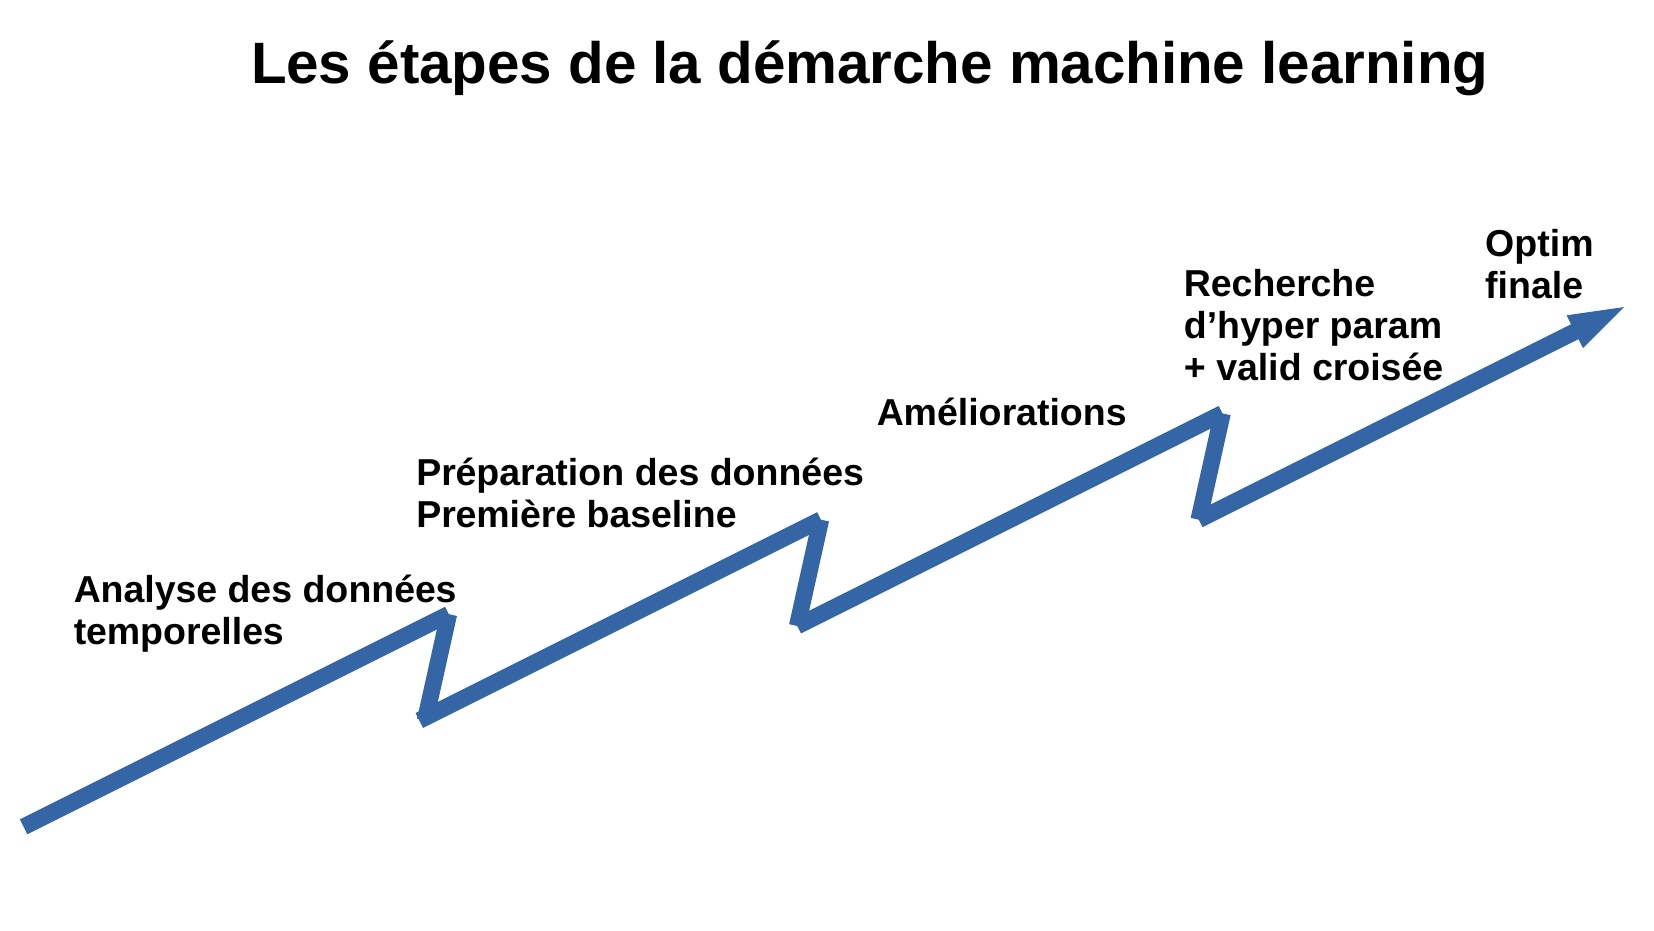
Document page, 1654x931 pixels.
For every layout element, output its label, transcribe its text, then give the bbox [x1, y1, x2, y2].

text_box Les étapes de la démarche machine learning [236, 23, 1505, 104]
text_box Analyse des données temporelles [59, 561, 497, 702]
text_box Optim finale [1470, 214, 1654, 314]
text_box Améliorations [862, 383, 1182, 502]
text_box Recherche d’hyper param + valid croisée [1169, 254, 1489, 396]
text_box Préparation des données Première baseline [401, 443, 969, 585]
